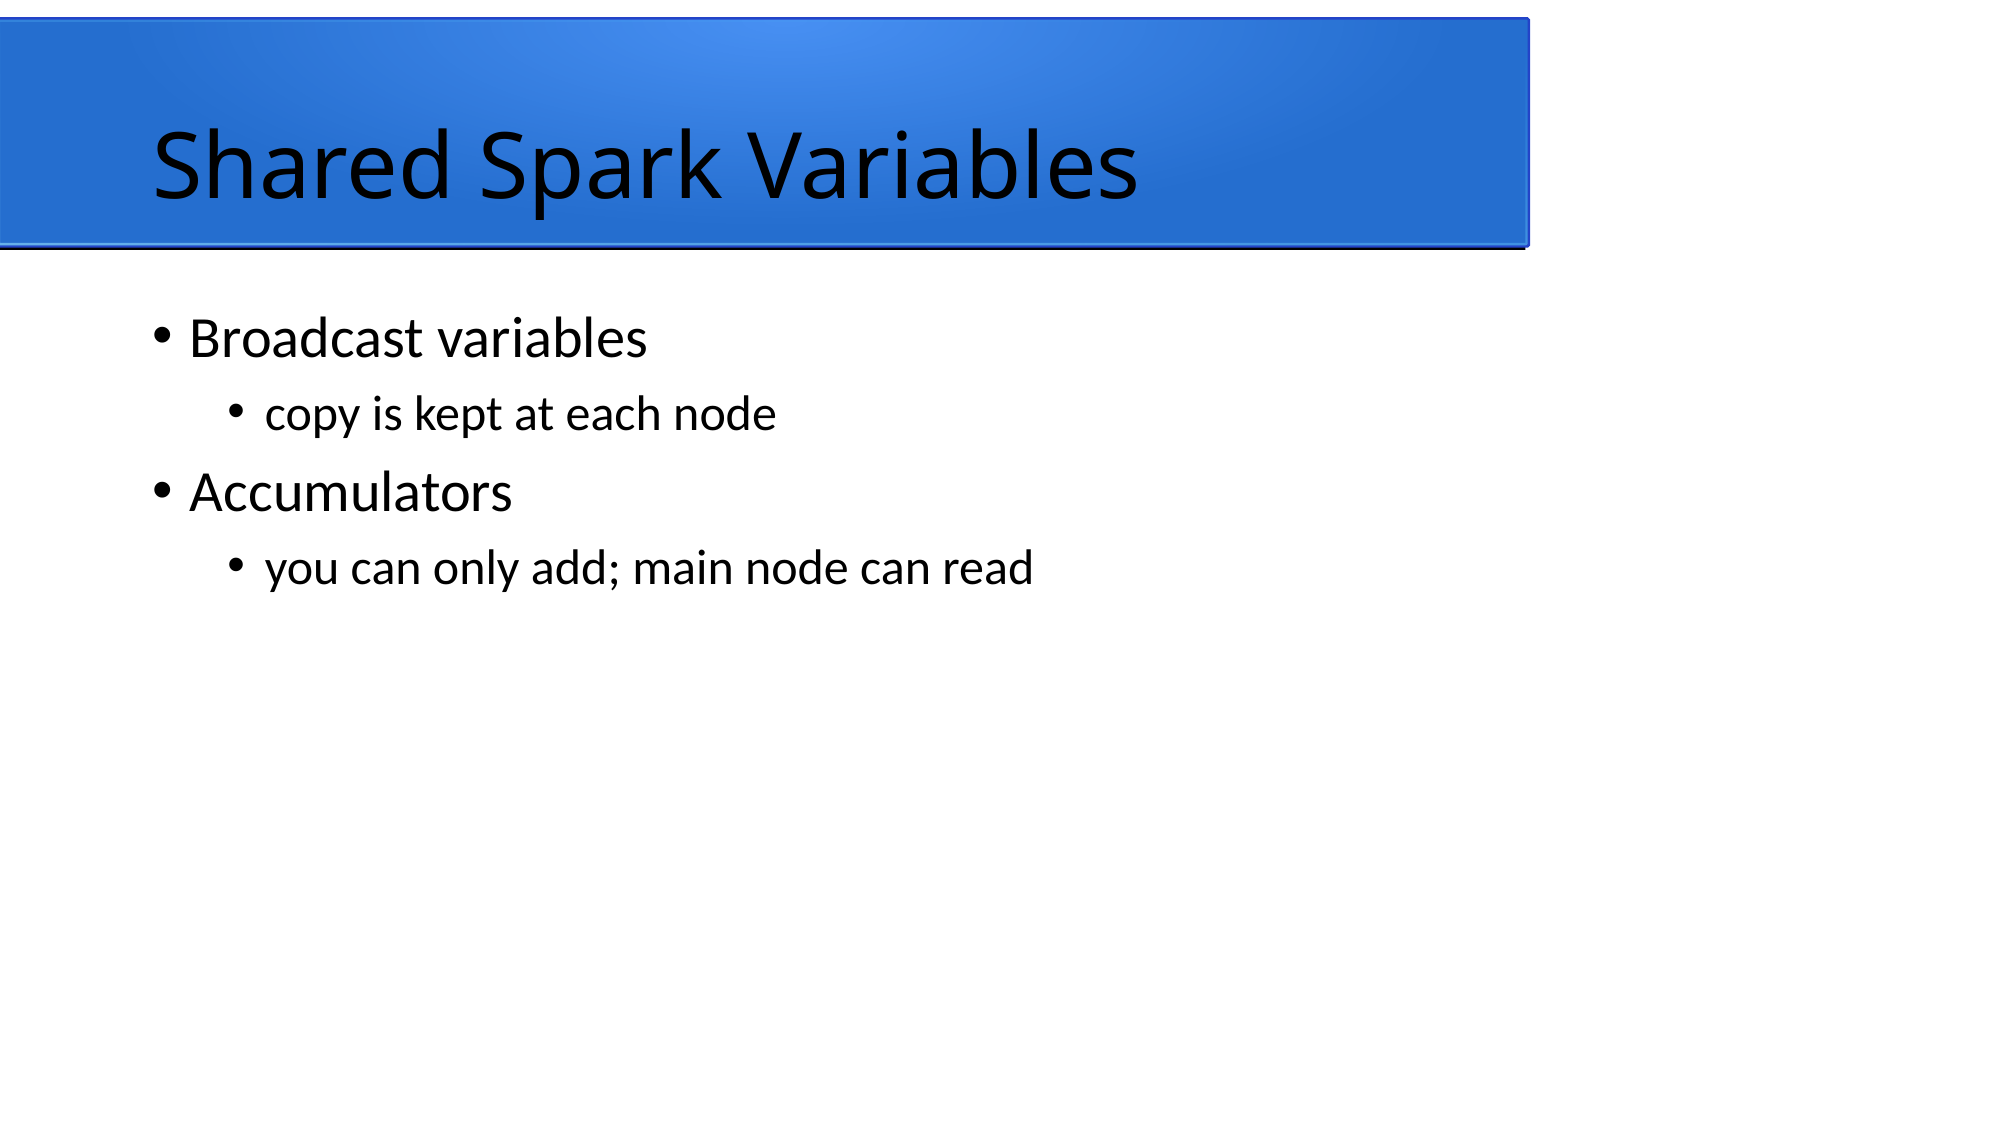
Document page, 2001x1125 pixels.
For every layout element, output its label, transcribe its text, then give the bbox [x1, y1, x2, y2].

title Shared Spark Variables [137, 59, 1863, 278]
list Broadcast variables copy is kept at each node Accumulators you can only add; main node can read [137, 299, 1863, 1014]
